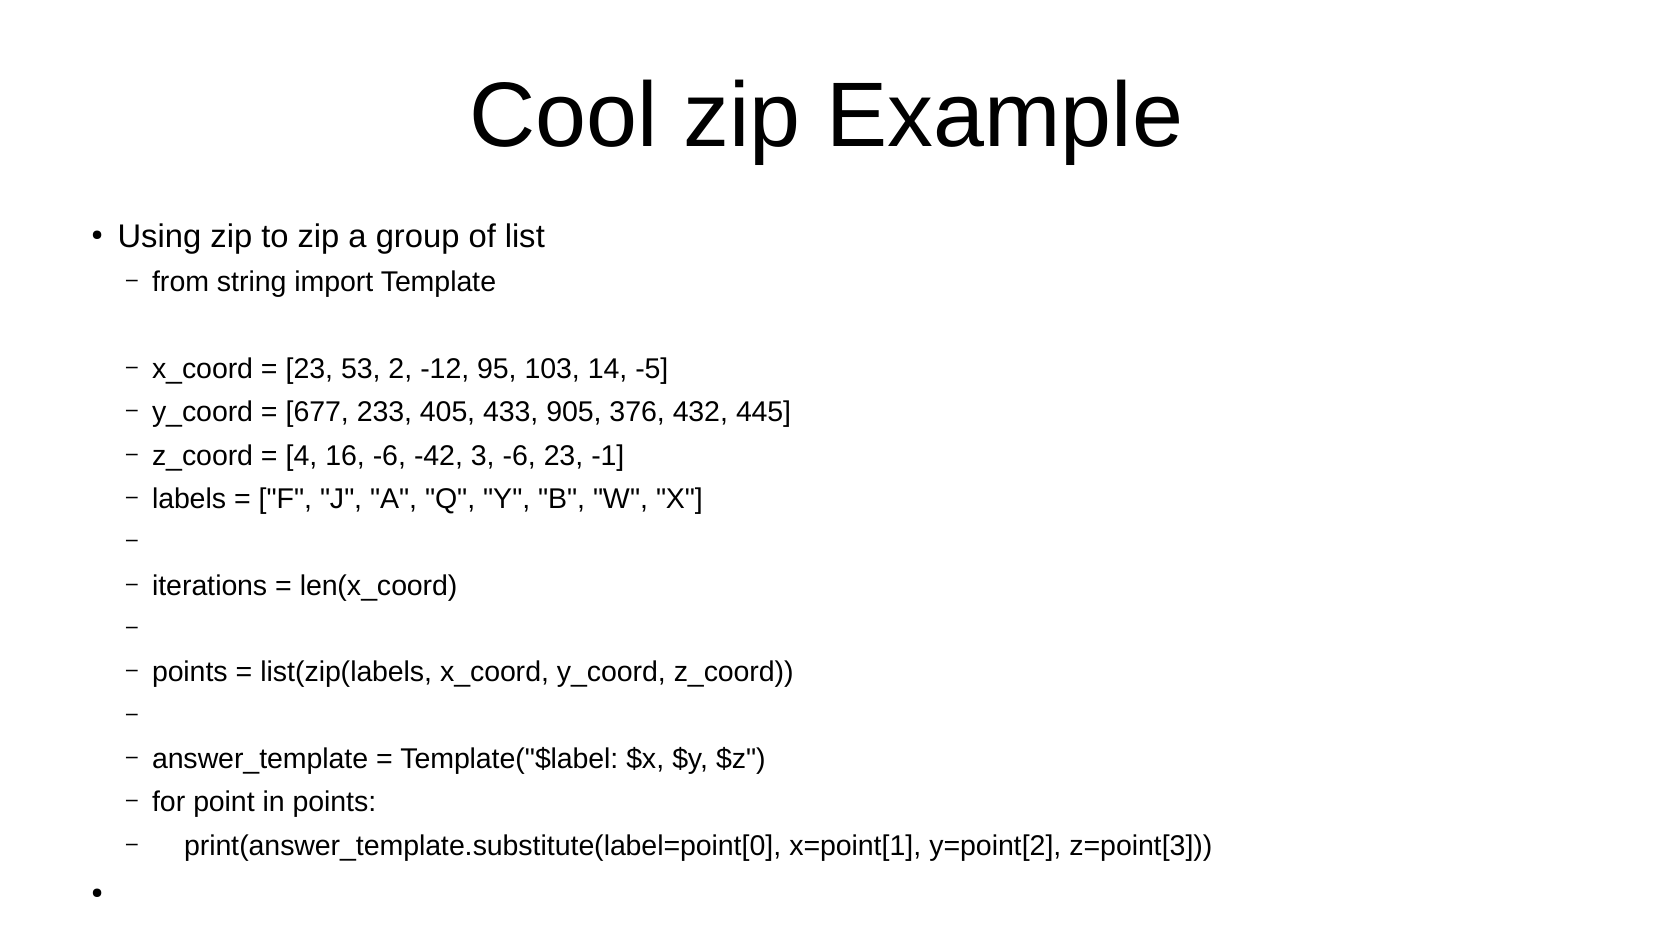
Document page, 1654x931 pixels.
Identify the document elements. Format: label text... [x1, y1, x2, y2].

title Cool zip Example [82, 37, 1571, 193]
list Using zip to zip a group of list from string import Template x_coord = [23, 53, 2, -12, 95, 103, 14, -5] y_coord = [677, 233, 405, 433, 905, 376, 432, 445] z_coord = [4, 16, -6, -42, 3, -6, 23, -1] labels = ["F", "J", "A", "Q", "Y", "B", "W", "X"] iterations = len(x_coord) points = list(zip(labels, x_coord, y_coord, z_coord)) answer_template = Template("$label: $x, $y, $z") for point in points: print(answer_template.substitute(label=point[0], x=point[1], y=point[2], z=point[3])) [82, 217, 1571, 916]
